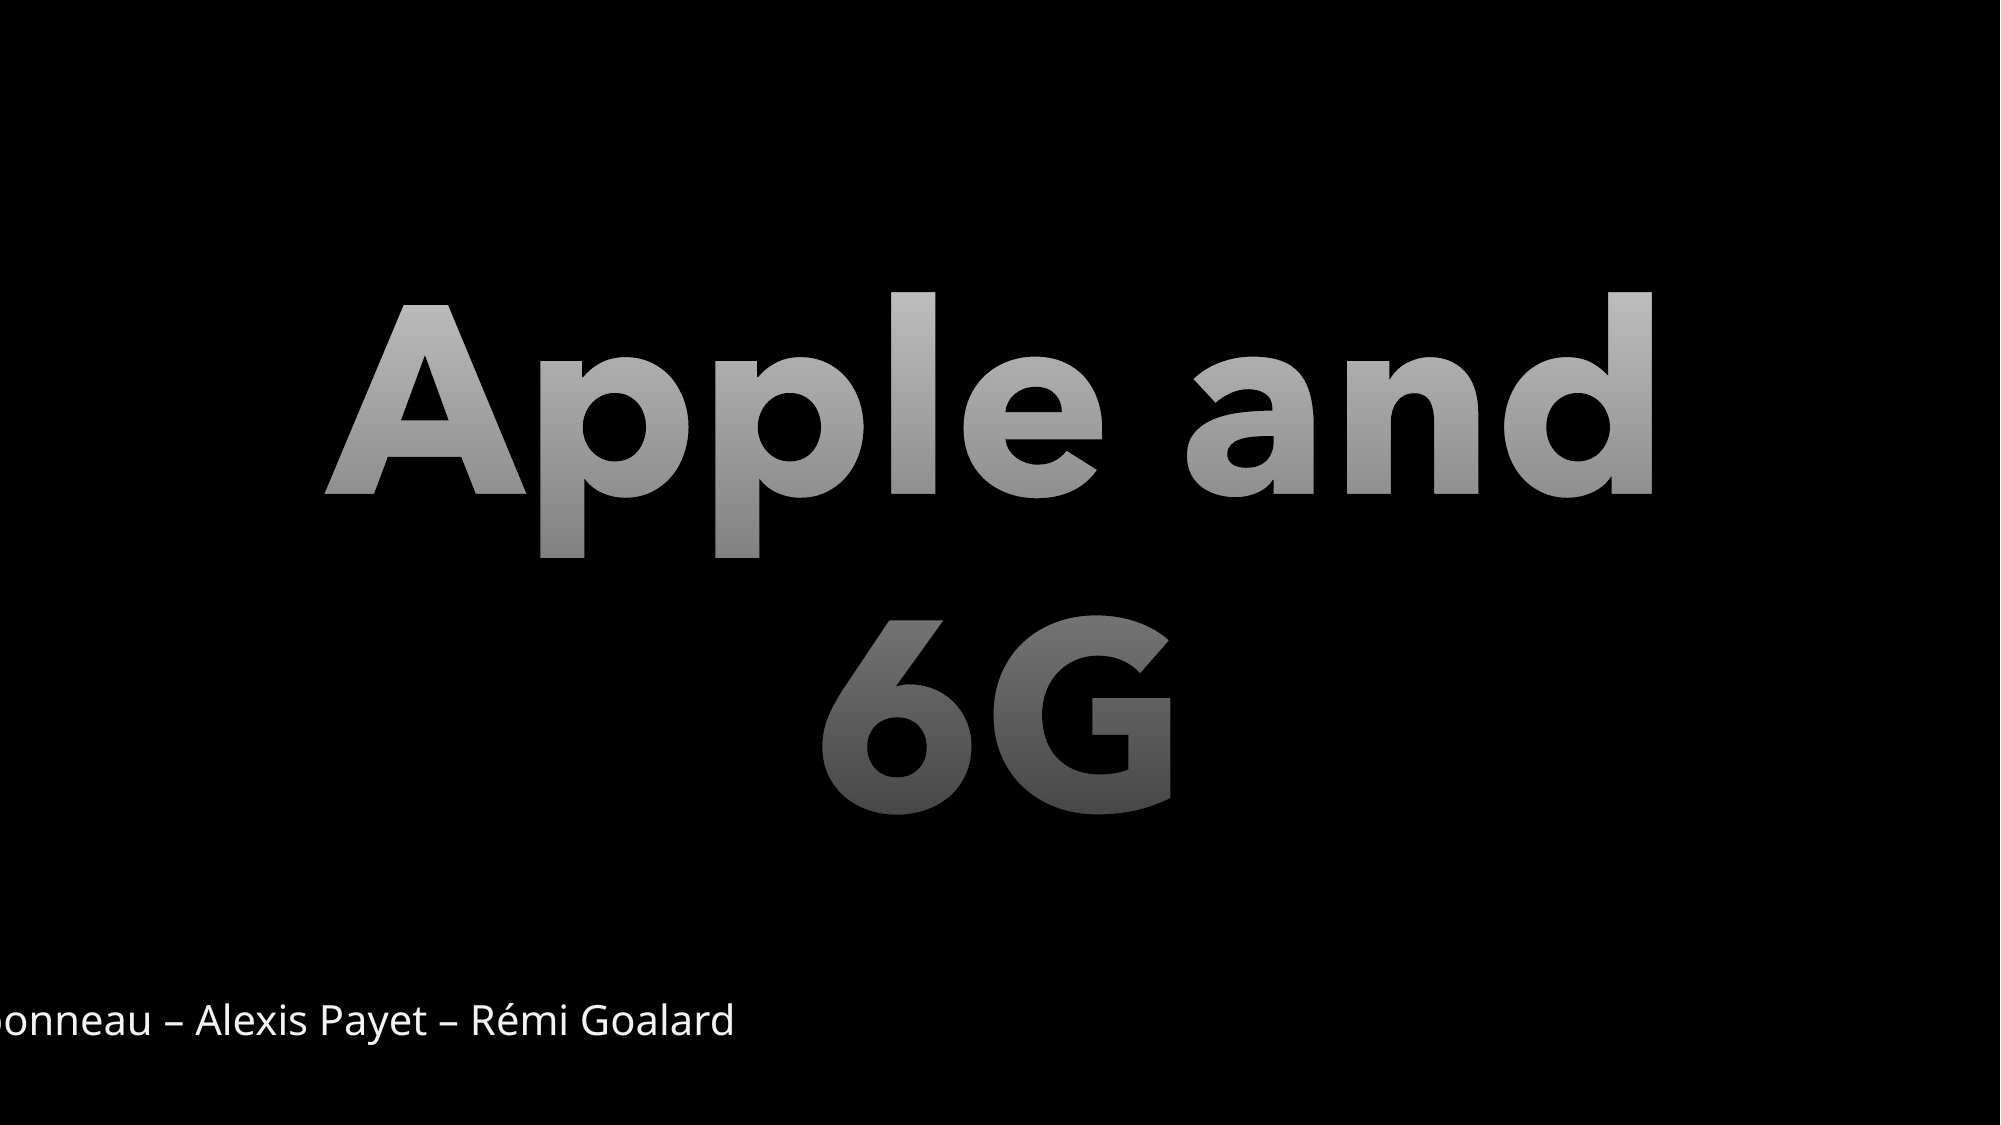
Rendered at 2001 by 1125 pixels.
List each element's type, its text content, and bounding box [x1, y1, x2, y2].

text_box Benjamin Abonneau – Alexis Payet – Rémi Goalard [0, 986, 1014, 1091]
text_box [0, 0, 2000, 1125]
